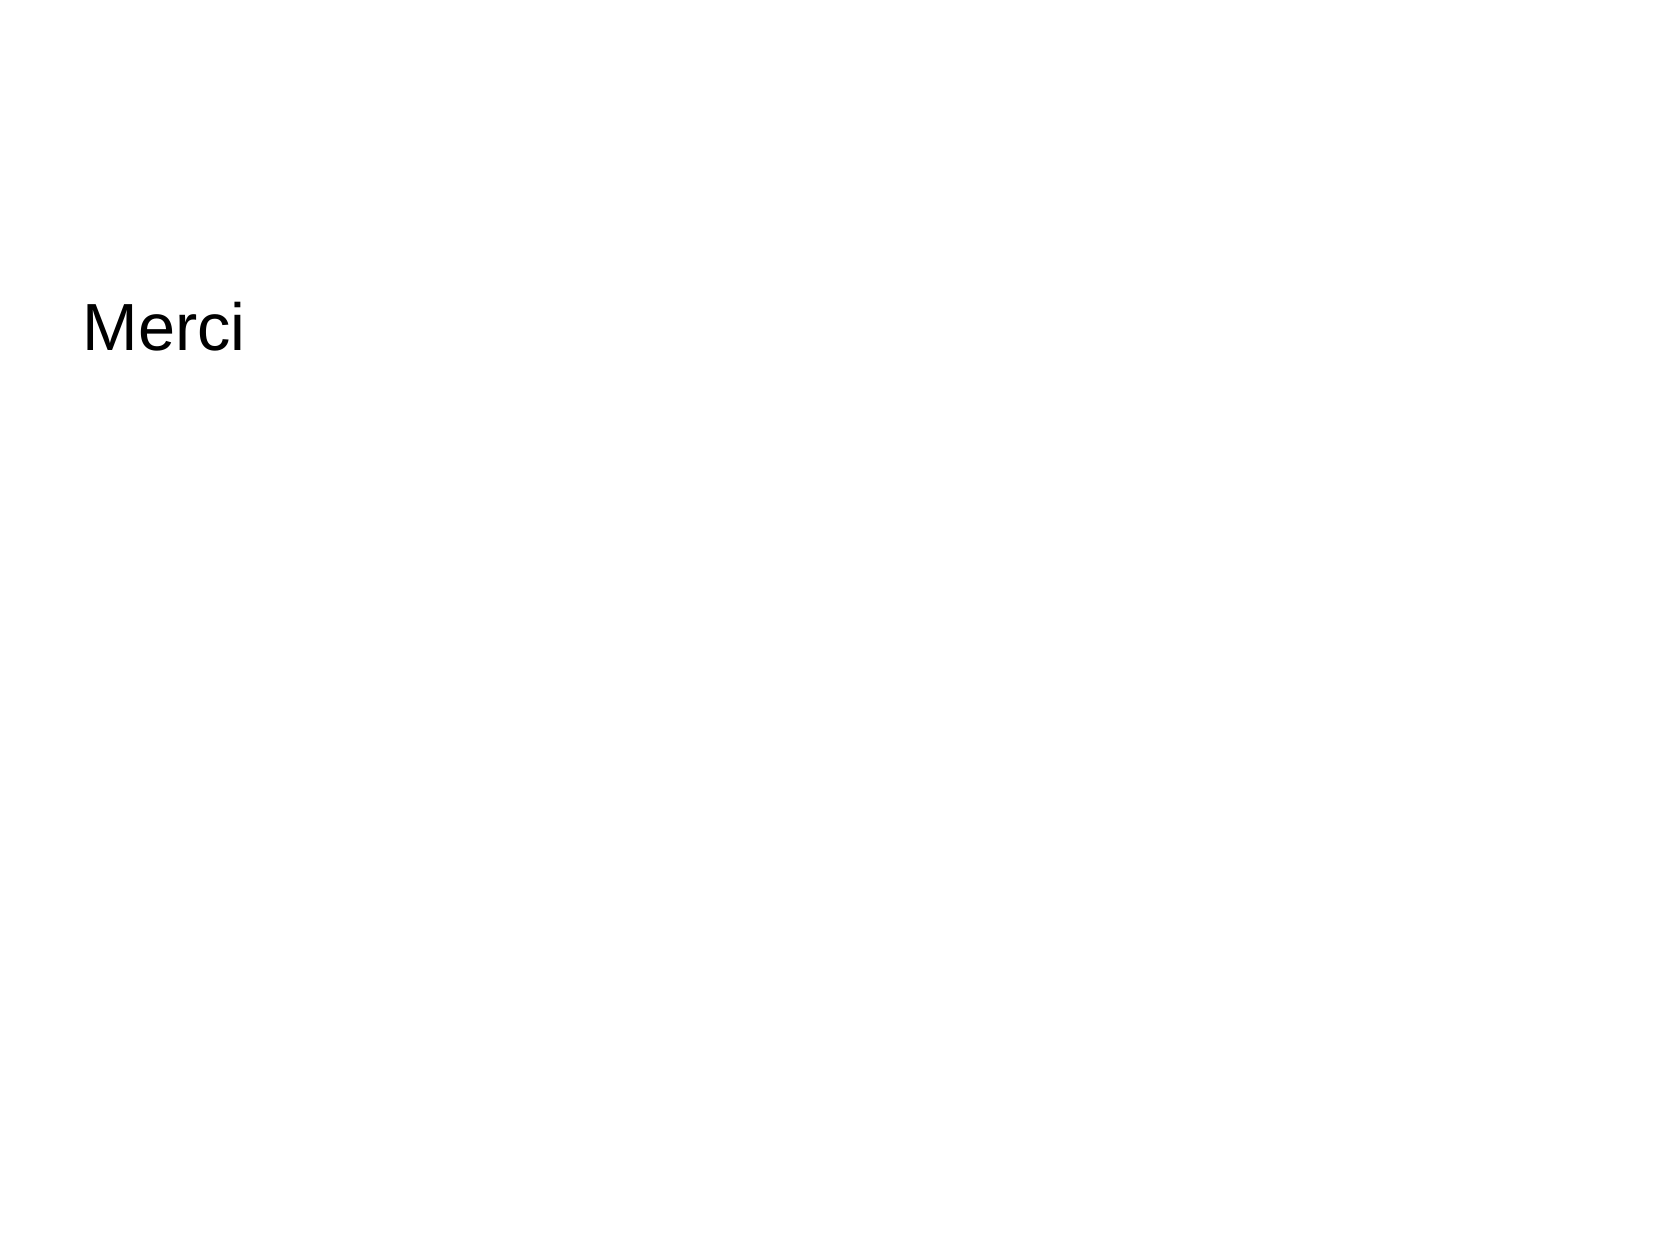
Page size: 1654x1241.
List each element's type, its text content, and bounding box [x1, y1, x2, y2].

list Merci [82, 290, 1538, 1010]
